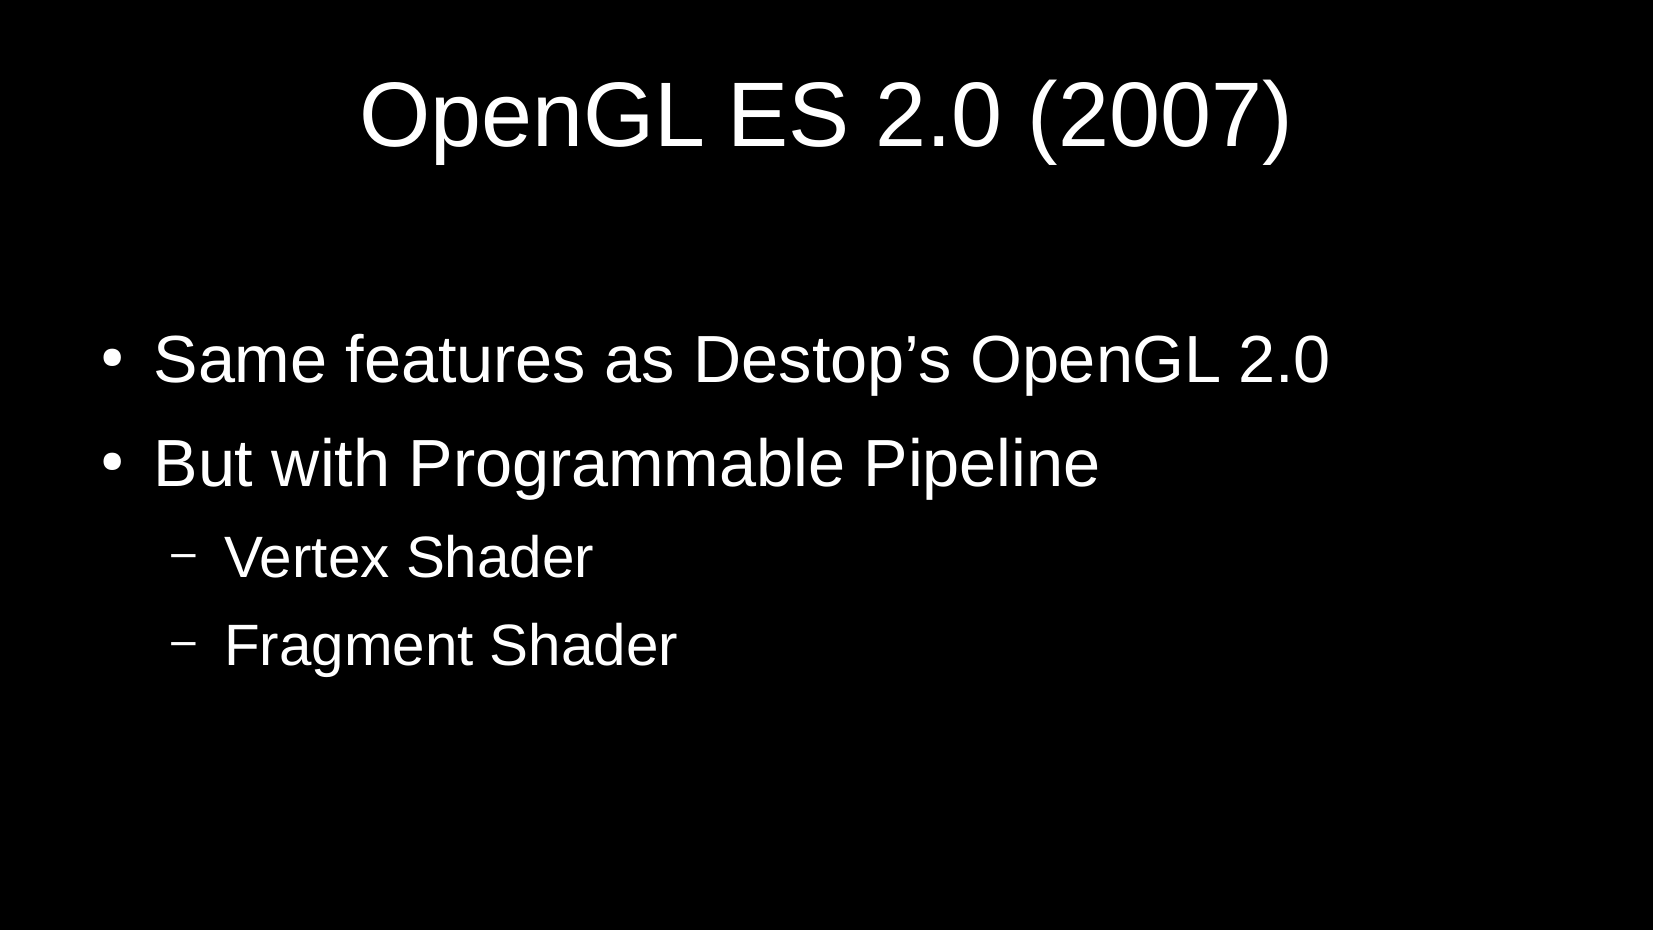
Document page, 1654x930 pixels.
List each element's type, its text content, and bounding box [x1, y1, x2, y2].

title OpenGL ES 2.0 (2007) [82, 37, 1571, 193]
list Same features as Destop’s OpenGL 2.0 But with Programmable Pipeline Vertex Shader Fragment Shader [82, 217, 1571, 757]
